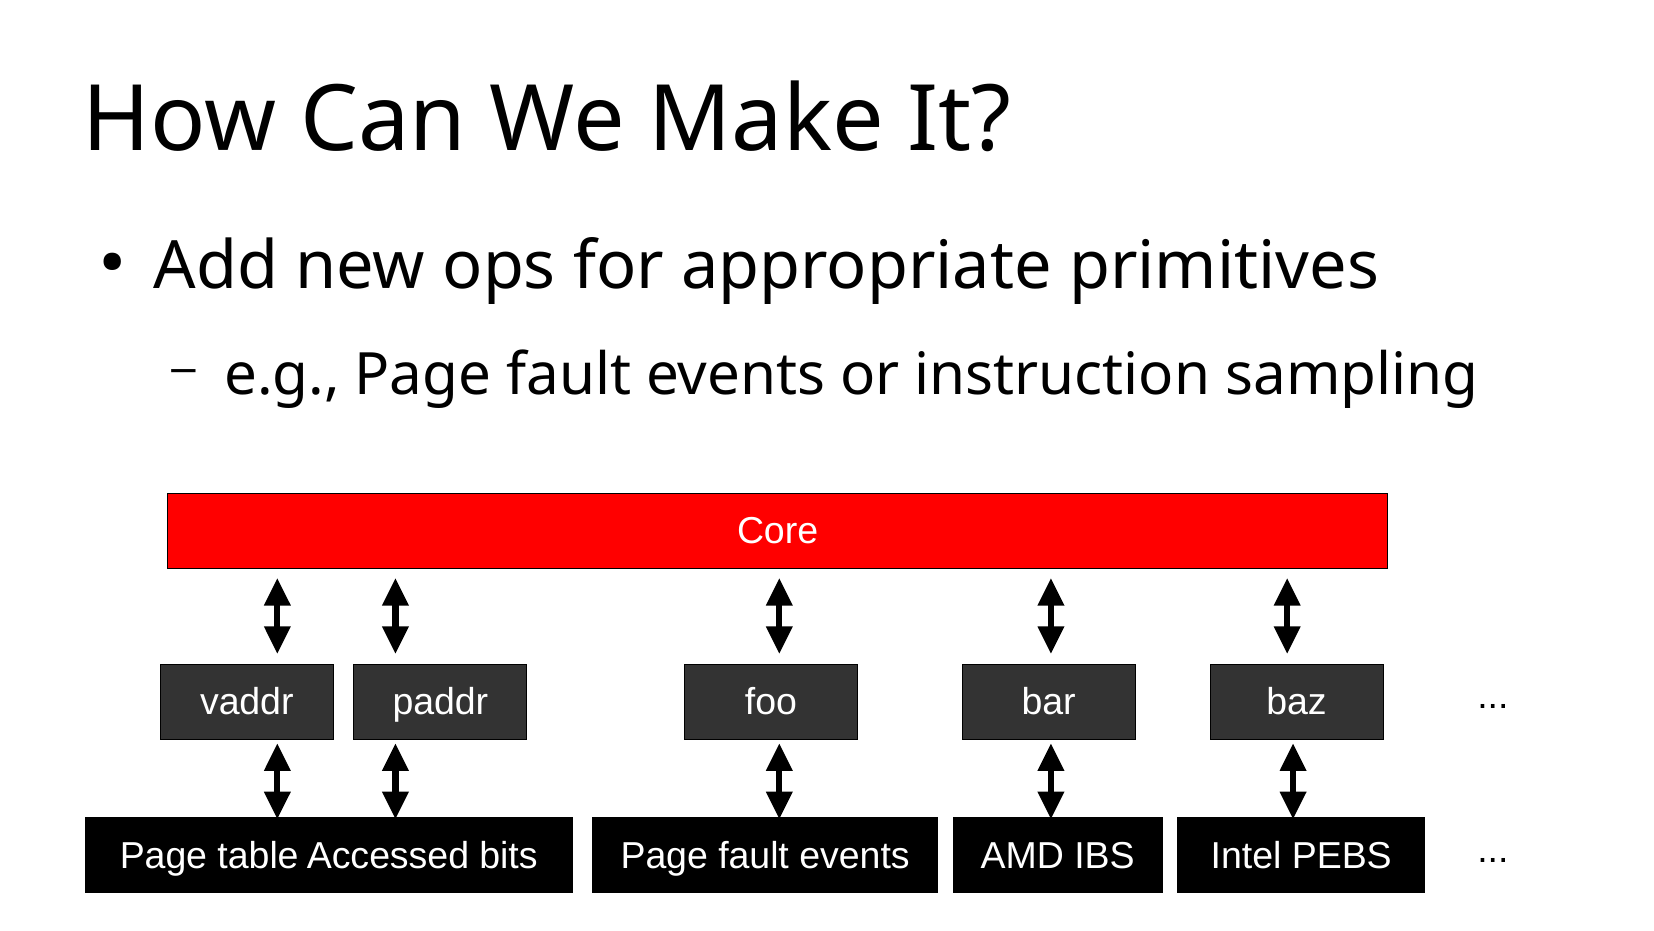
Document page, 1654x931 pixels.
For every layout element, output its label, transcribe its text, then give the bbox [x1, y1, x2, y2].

text_box paddr [353, 664, 527, 740]
text_box foo [684, 664, 858, 740]
text_box Core [167, 493, 1388, 569]
text_box baz [1210, 664, 1384, 740]
list Add new ops for appropriate primitives e.g., Page fault events or instruction sampling [82, 217, 1571, 758]
text_box Page fault events [592, 817, 938, 893]
text_box Page table Accessed bits [85, 817, 573, 893]
text_box ... [1462, 821, 1524, 878]
text_box bar [962, 664, 1136, 740]
text_box AMD IBS [953, 817, 1163, 893]
title How Can We Make It? [82, 37, 1571, 193]
text_box ... [1462, 667, 1524, 725]
text_box Intel PEBS [1177, 817, 1425, 893]
text_box vaddr [160, 664, 334, 740]
